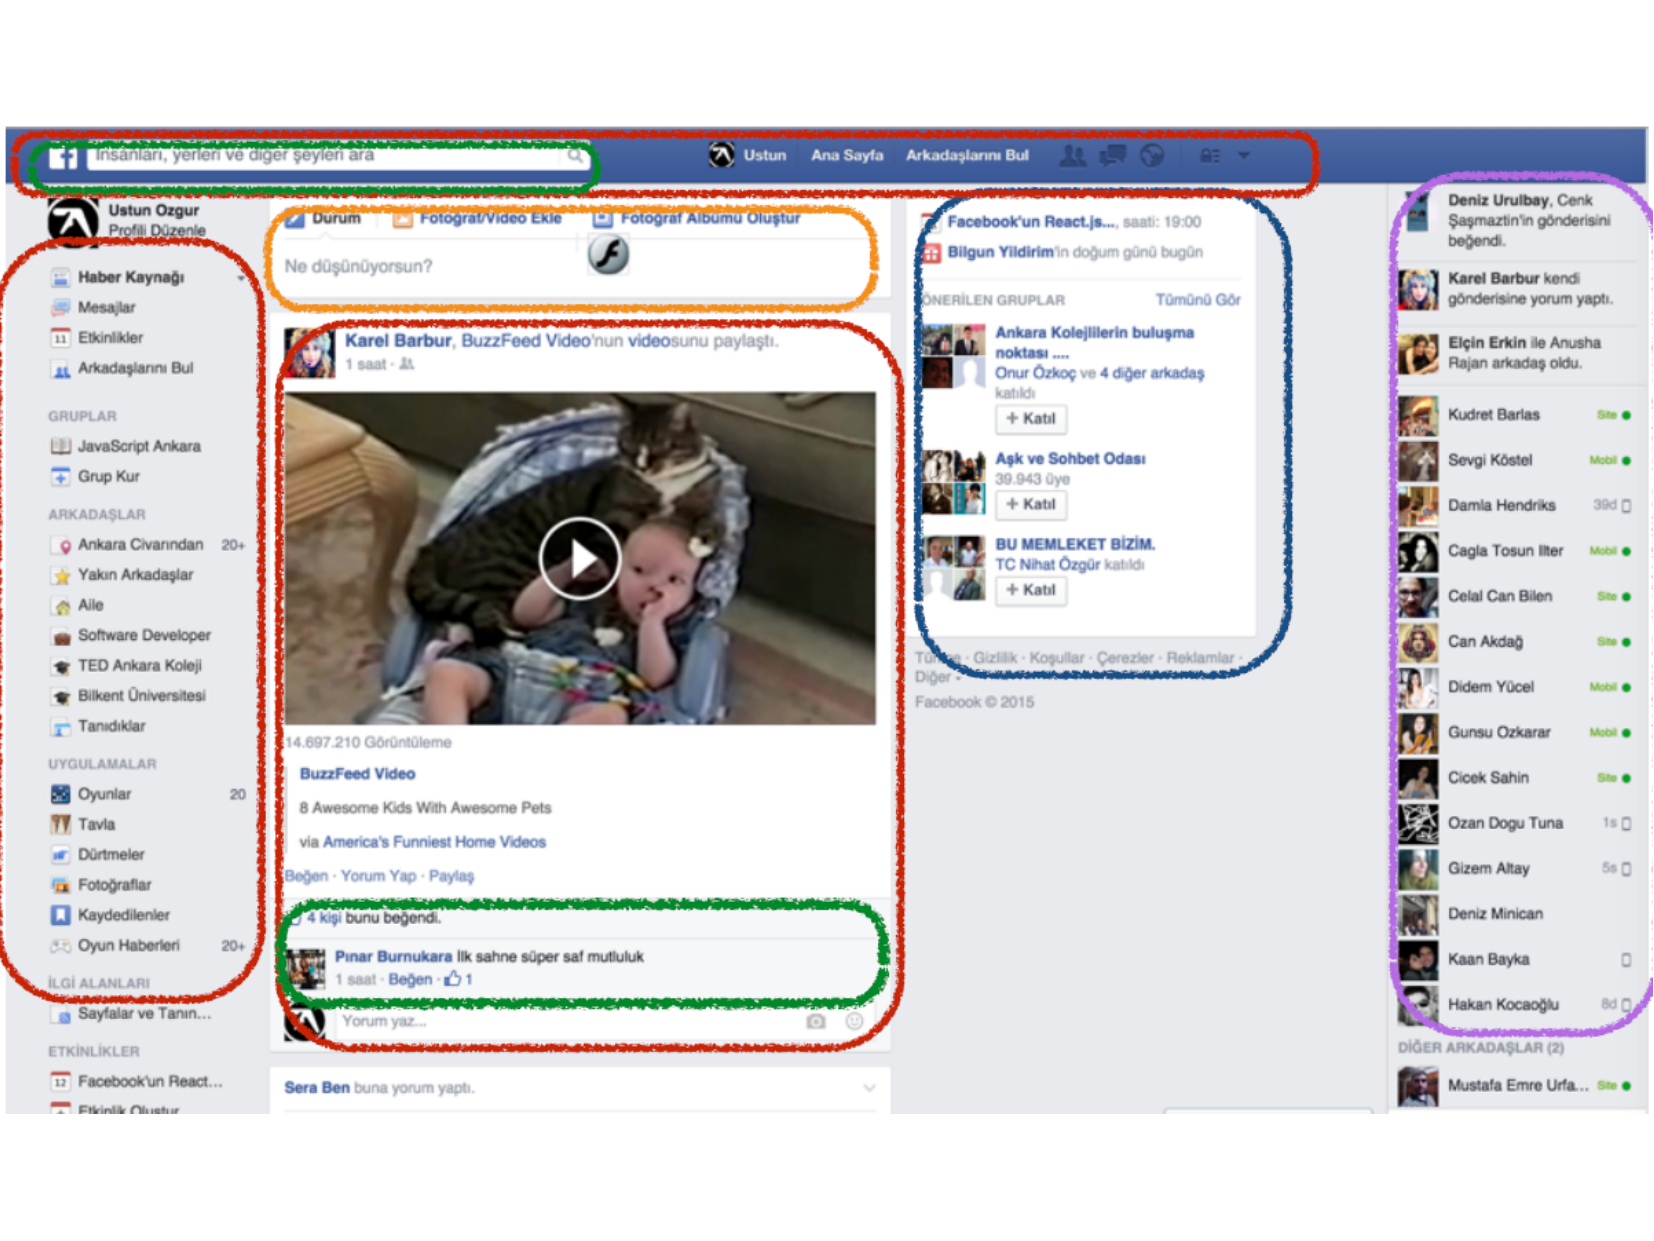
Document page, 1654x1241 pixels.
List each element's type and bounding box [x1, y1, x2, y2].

picture [0, 124, 1653, 1114]
